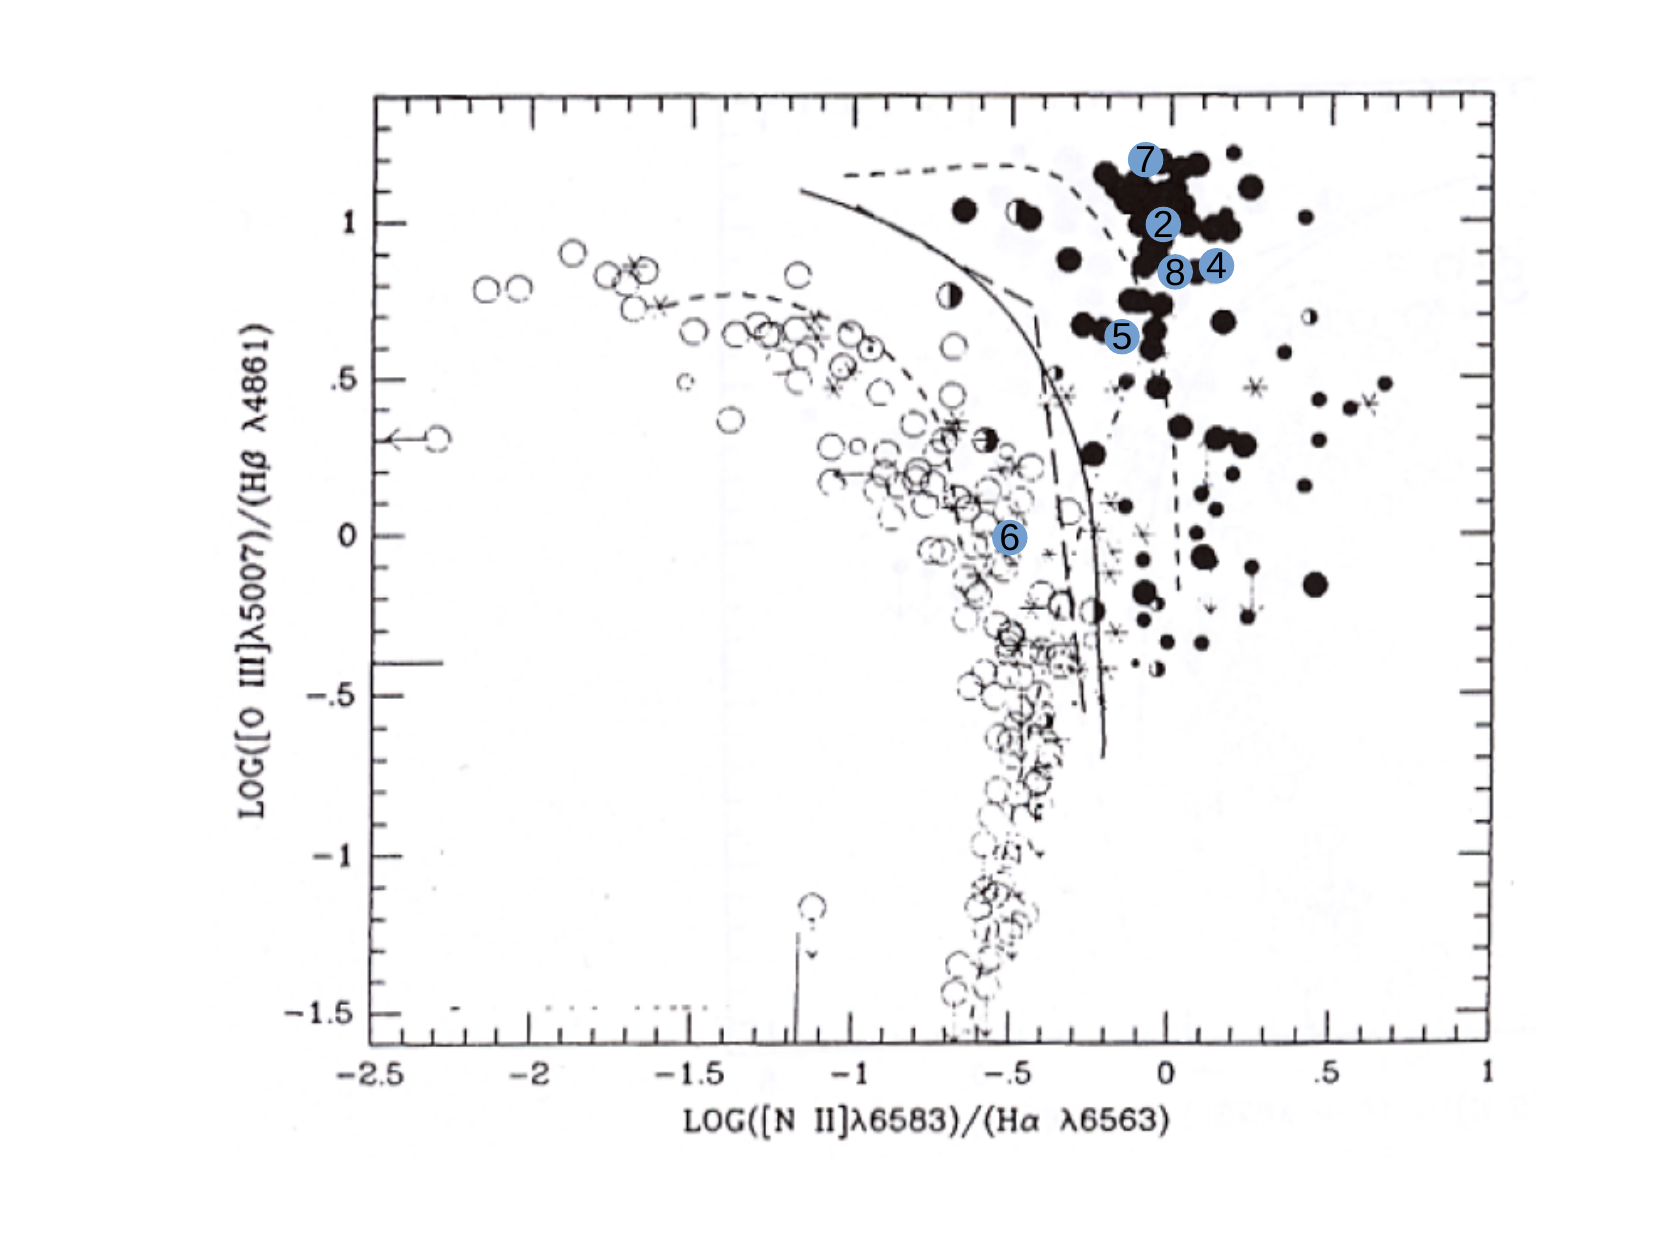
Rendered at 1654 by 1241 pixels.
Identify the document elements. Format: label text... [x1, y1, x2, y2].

picture [198, 70, 1571, 1158]
text_box 7 [1127, 141, 1164, 178]
text_box 6 [992, 519, 1028, 556]
text_box 2 [1145, 206, 1182, 243]
text_box 5 [1104, 318, 1140, 355]
text_box 4 [1198, 248, 1235, 284]
text_box 8 [1157, 254, 1193, 290]
